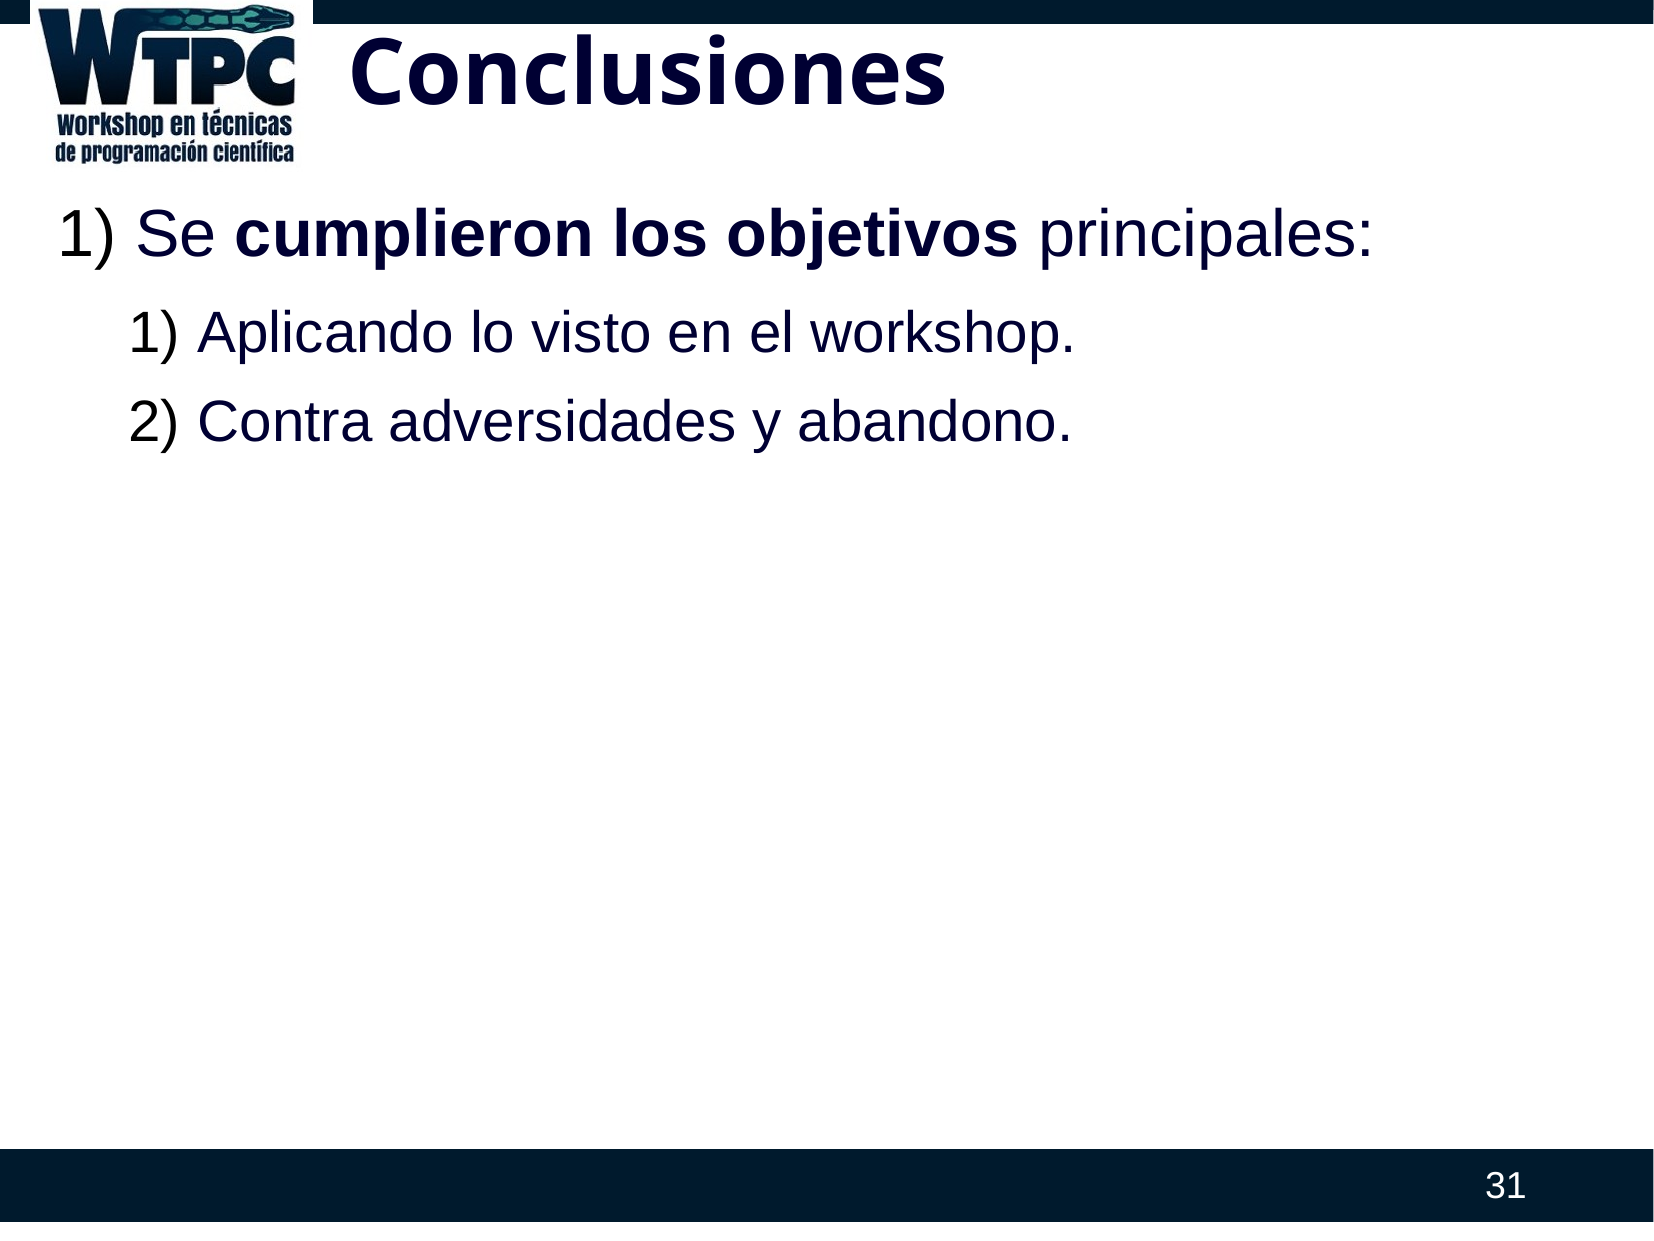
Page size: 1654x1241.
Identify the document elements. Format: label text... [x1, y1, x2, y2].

title Conclusiones [347, 24, 1569, 125]
list Se cumplieron los objetivos principales: Aplicando lo visto en el workshop. Contra adversidades y abandono. [39, 195, 1617, 1106]
picture [0, 1149, 1654, 1223]
picture [0, 0, 1654, 175]
text_box <número> [1470, 1156, 1654, 1228]
